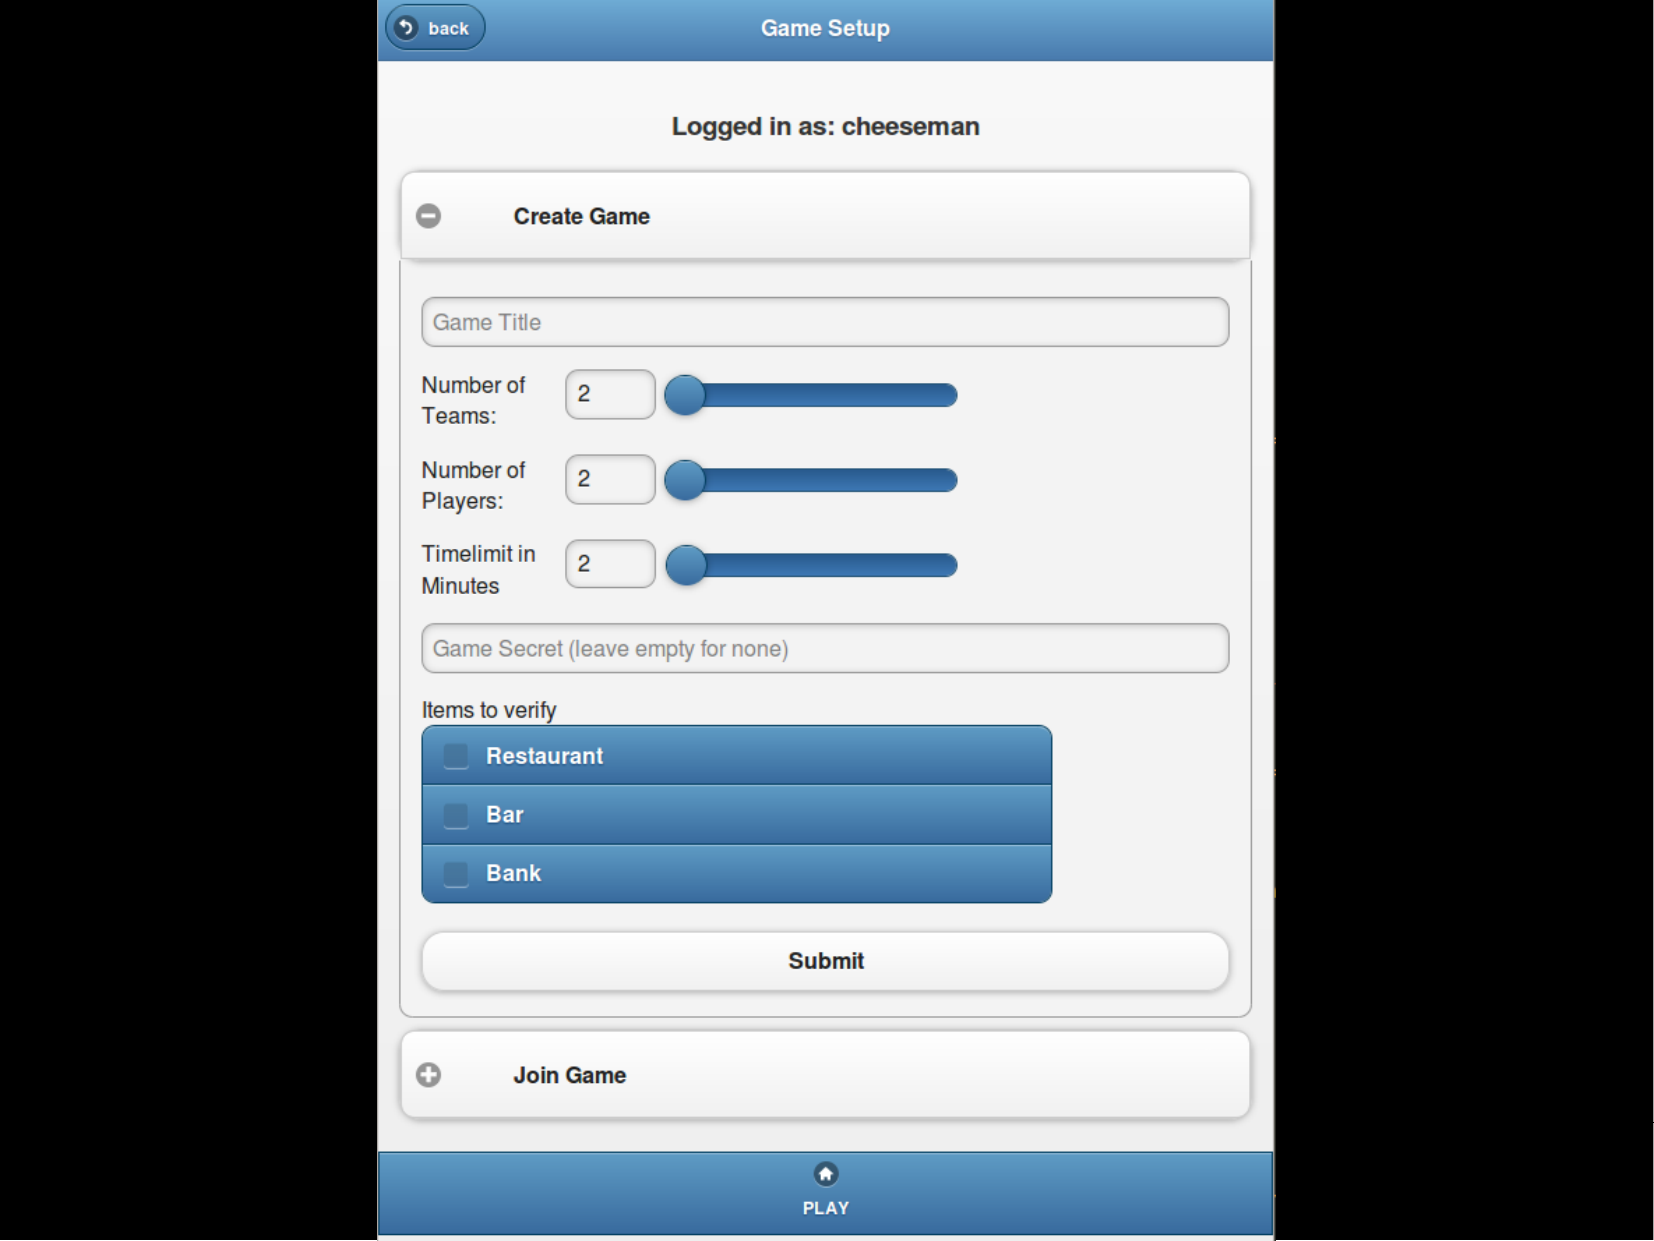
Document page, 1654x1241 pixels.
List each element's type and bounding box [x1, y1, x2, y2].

picture [377, 0, 1276, 1241]
